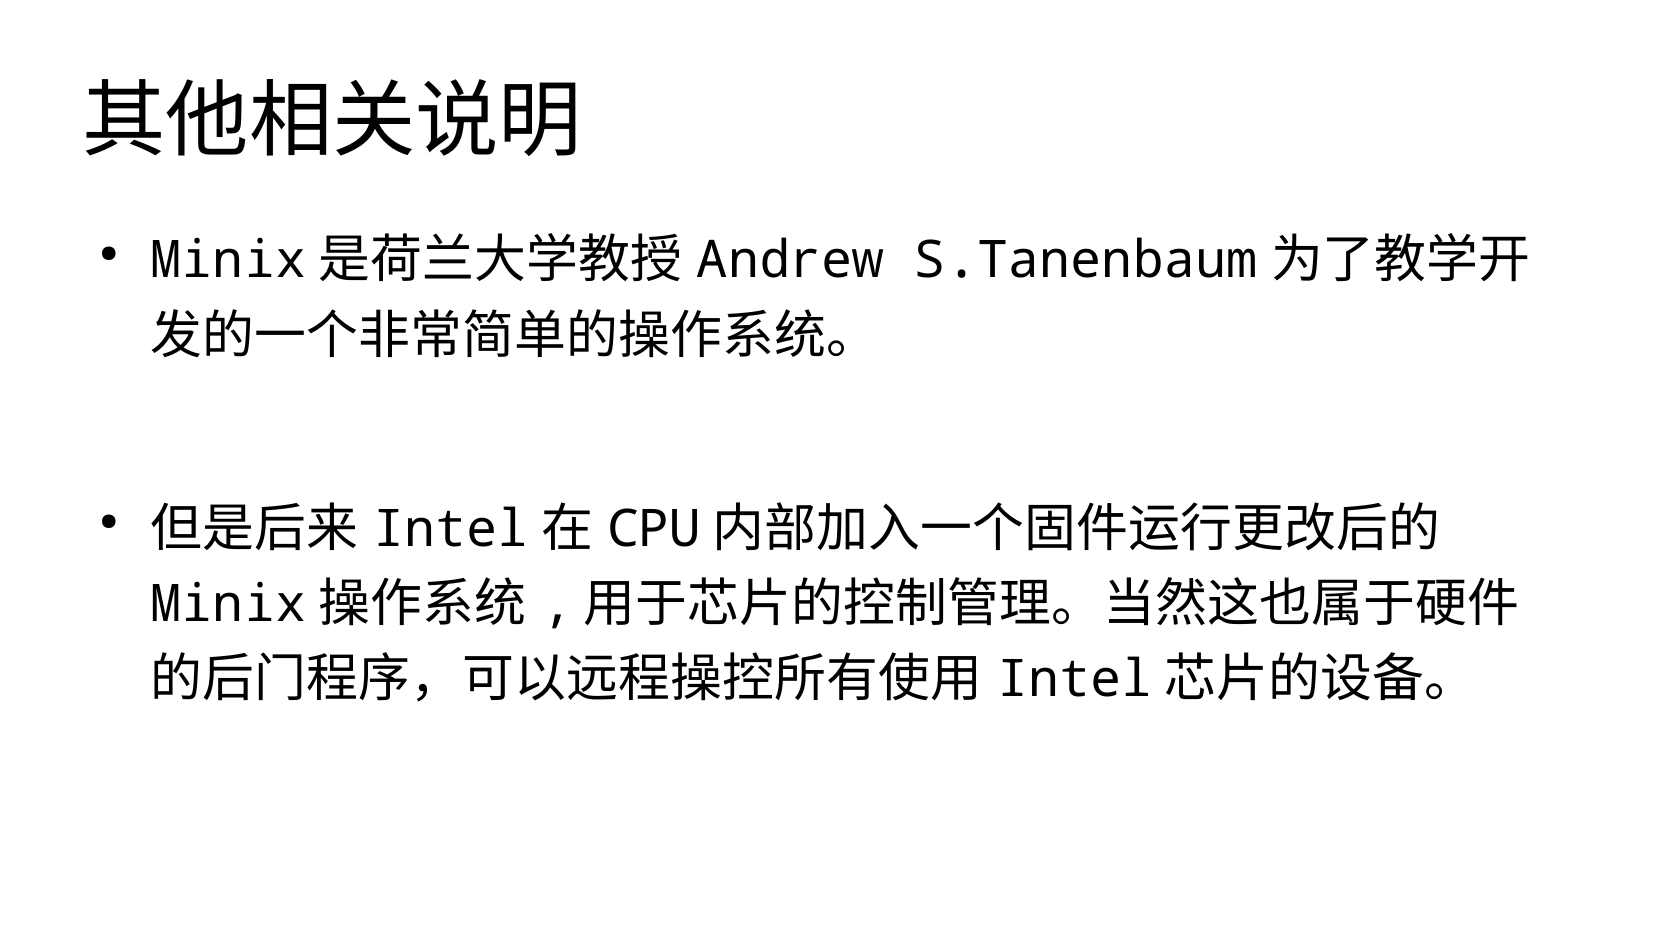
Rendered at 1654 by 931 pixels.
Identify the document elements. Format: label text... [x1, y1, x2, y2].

title 其他相关说明 [82, 37, 1571, 189]
list Minix是荷兰大学教授Andrew S.Tanenbaum为了教学开发的一个非常简单的操作系统。 但是后来Intel在CPU内部加入一个固件运行更改后的Minix操作系统,用于芯片的控制管理。当然这也属于硬件的后门程序，可以远程操控所有使用Intel芯片的设备。 [82, 217, 1571, 768]
